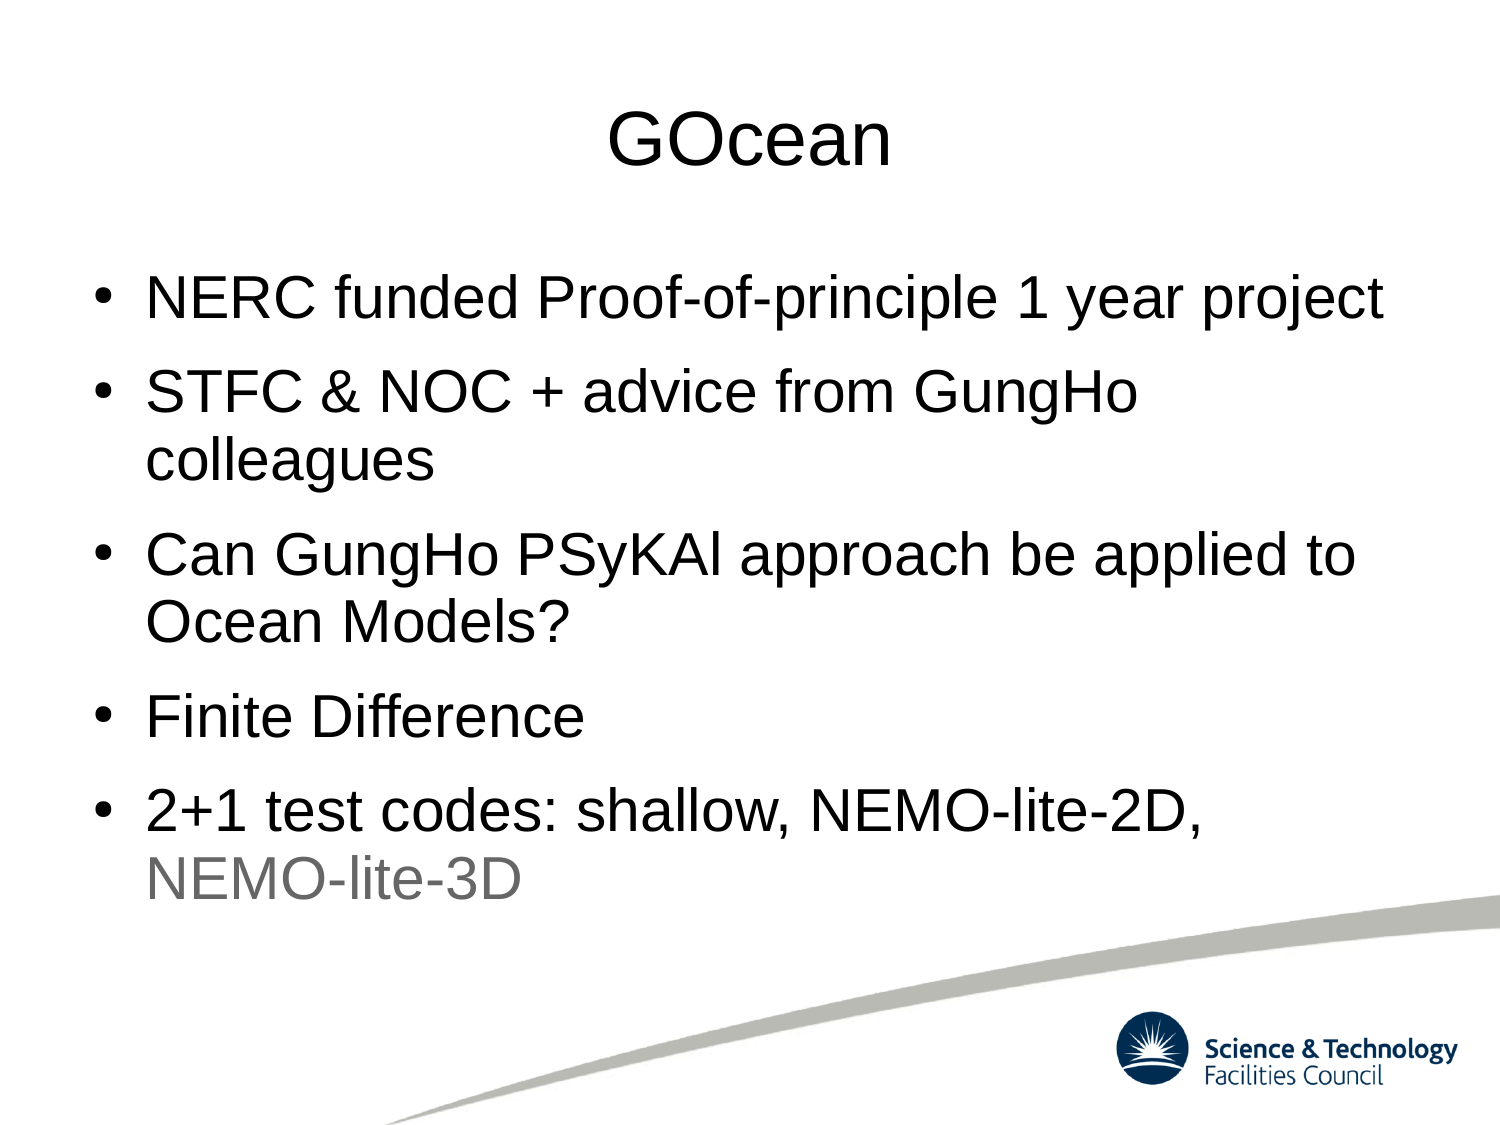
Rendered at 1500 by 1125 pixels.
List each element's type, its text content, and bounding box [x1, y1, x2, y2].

picture [371, 894, 1500, 1125]
title GOcean [75, 44, 1425, 233]
list NERC funded Proof-of-principle 1 year project STFC & NOC + advice from GungHo colleagues Can GungHo PSyKAl approach be applied to Ocean Models? Finite Difference 2+1 test codes: shallow, NEMO-lite-2D, NEMO-lite-3D [75, 263, 1395, 916]
